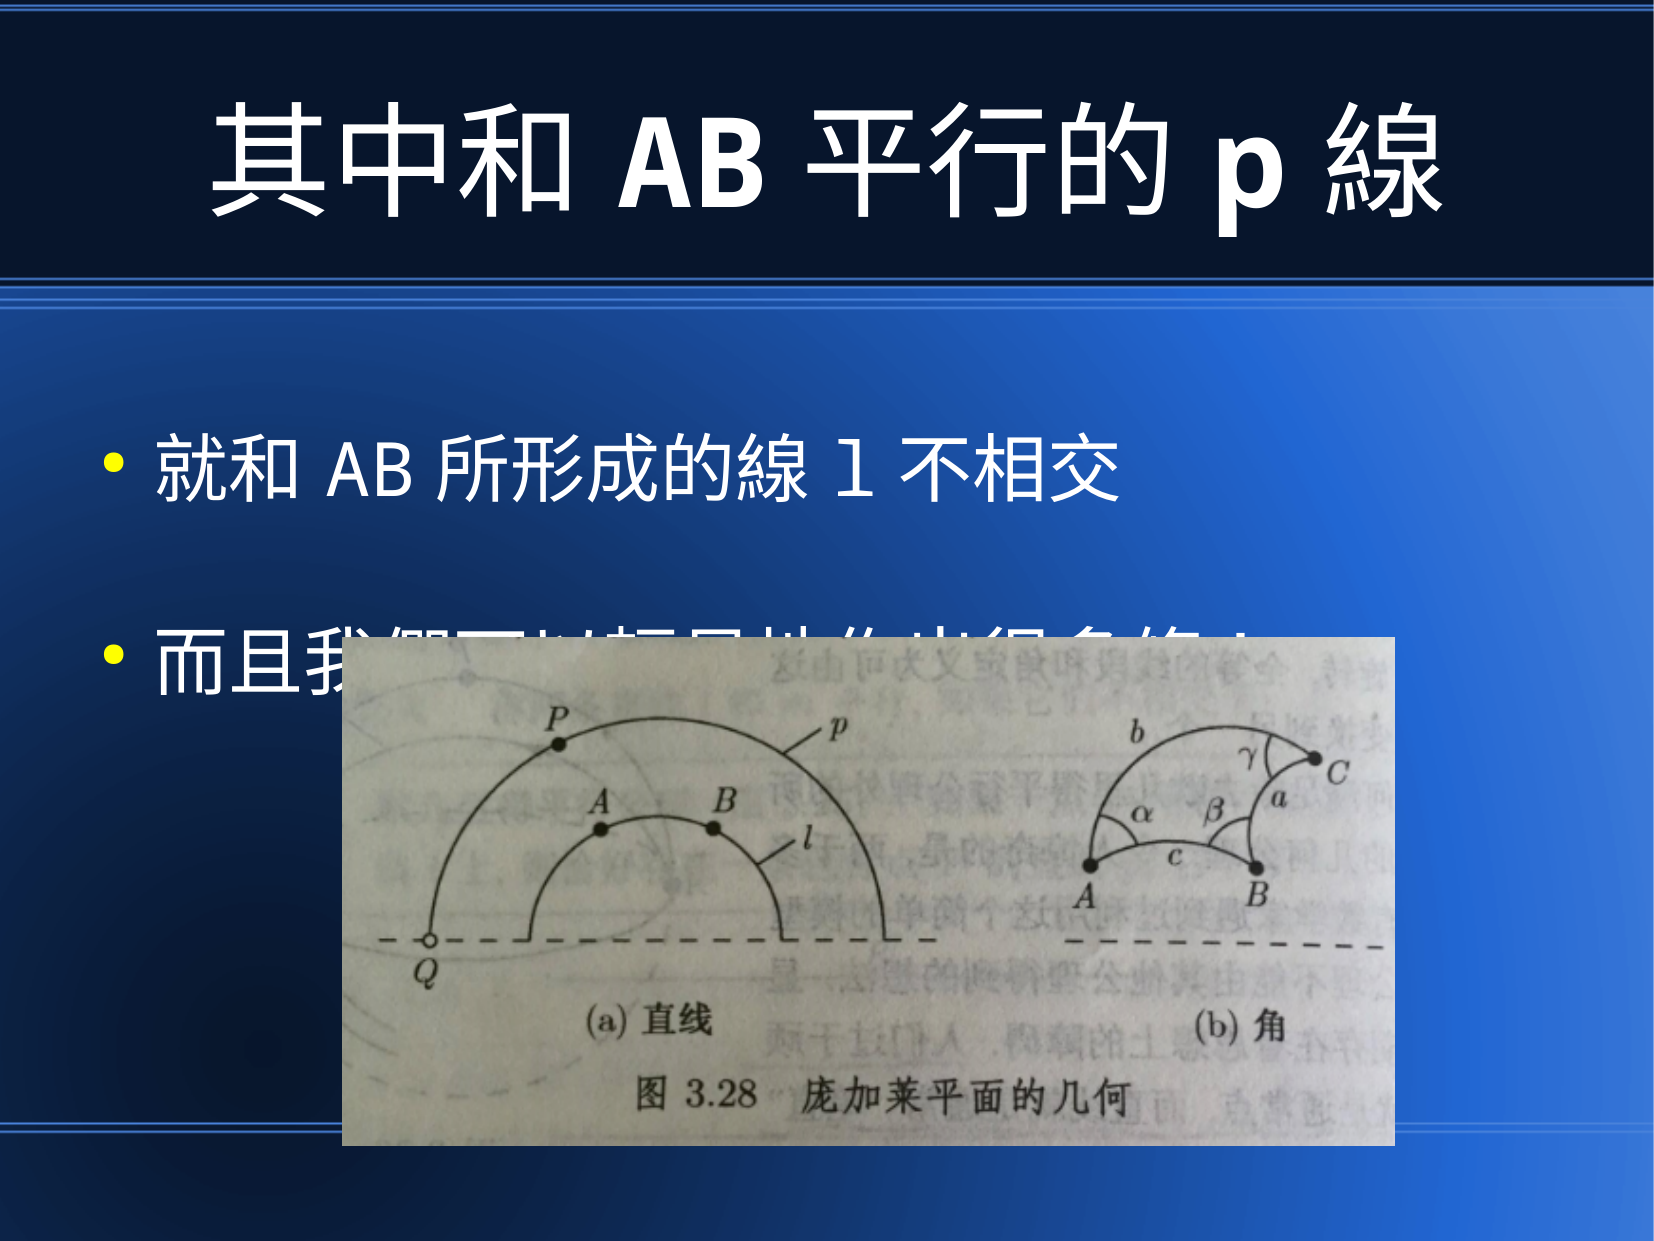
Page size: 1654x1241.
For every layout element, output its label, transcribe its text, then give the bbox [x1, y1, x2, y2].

title 其中和AB平行的p線 [82, 49, 1571, 257]
picture [342, 637, 1395, 1146]
picture [0, 0, 1654, 1241]
list 就和AB所形成的線l不相交 而且我們可以輕易地作出很多條！ [82, 355, 1571, 1241]
